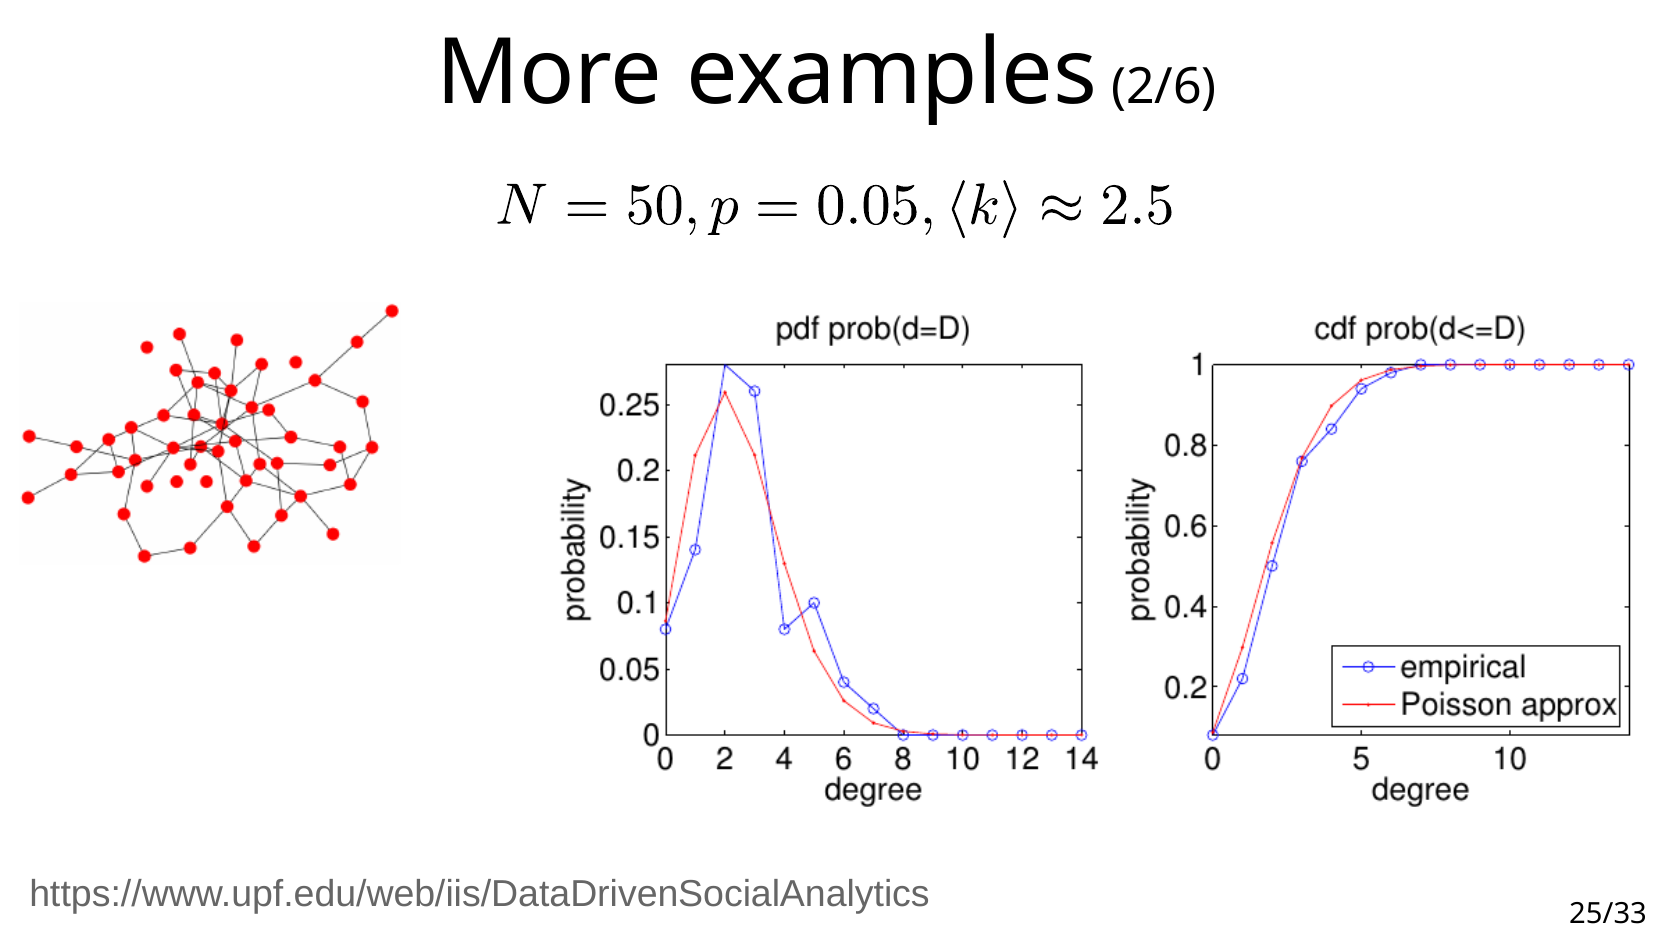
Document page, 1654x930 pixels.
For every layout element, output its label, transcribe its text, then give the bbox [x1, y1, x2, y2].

text_box [495, 180, 1175, 239]
text_box https://www.upf.edu/web/iis/DataDrivenSocialAnalytics [14, 864, 1051, 922]
title More examples (2/6) [82, 1, 1571, 135]
picture [0, 268, 1653, 832]
